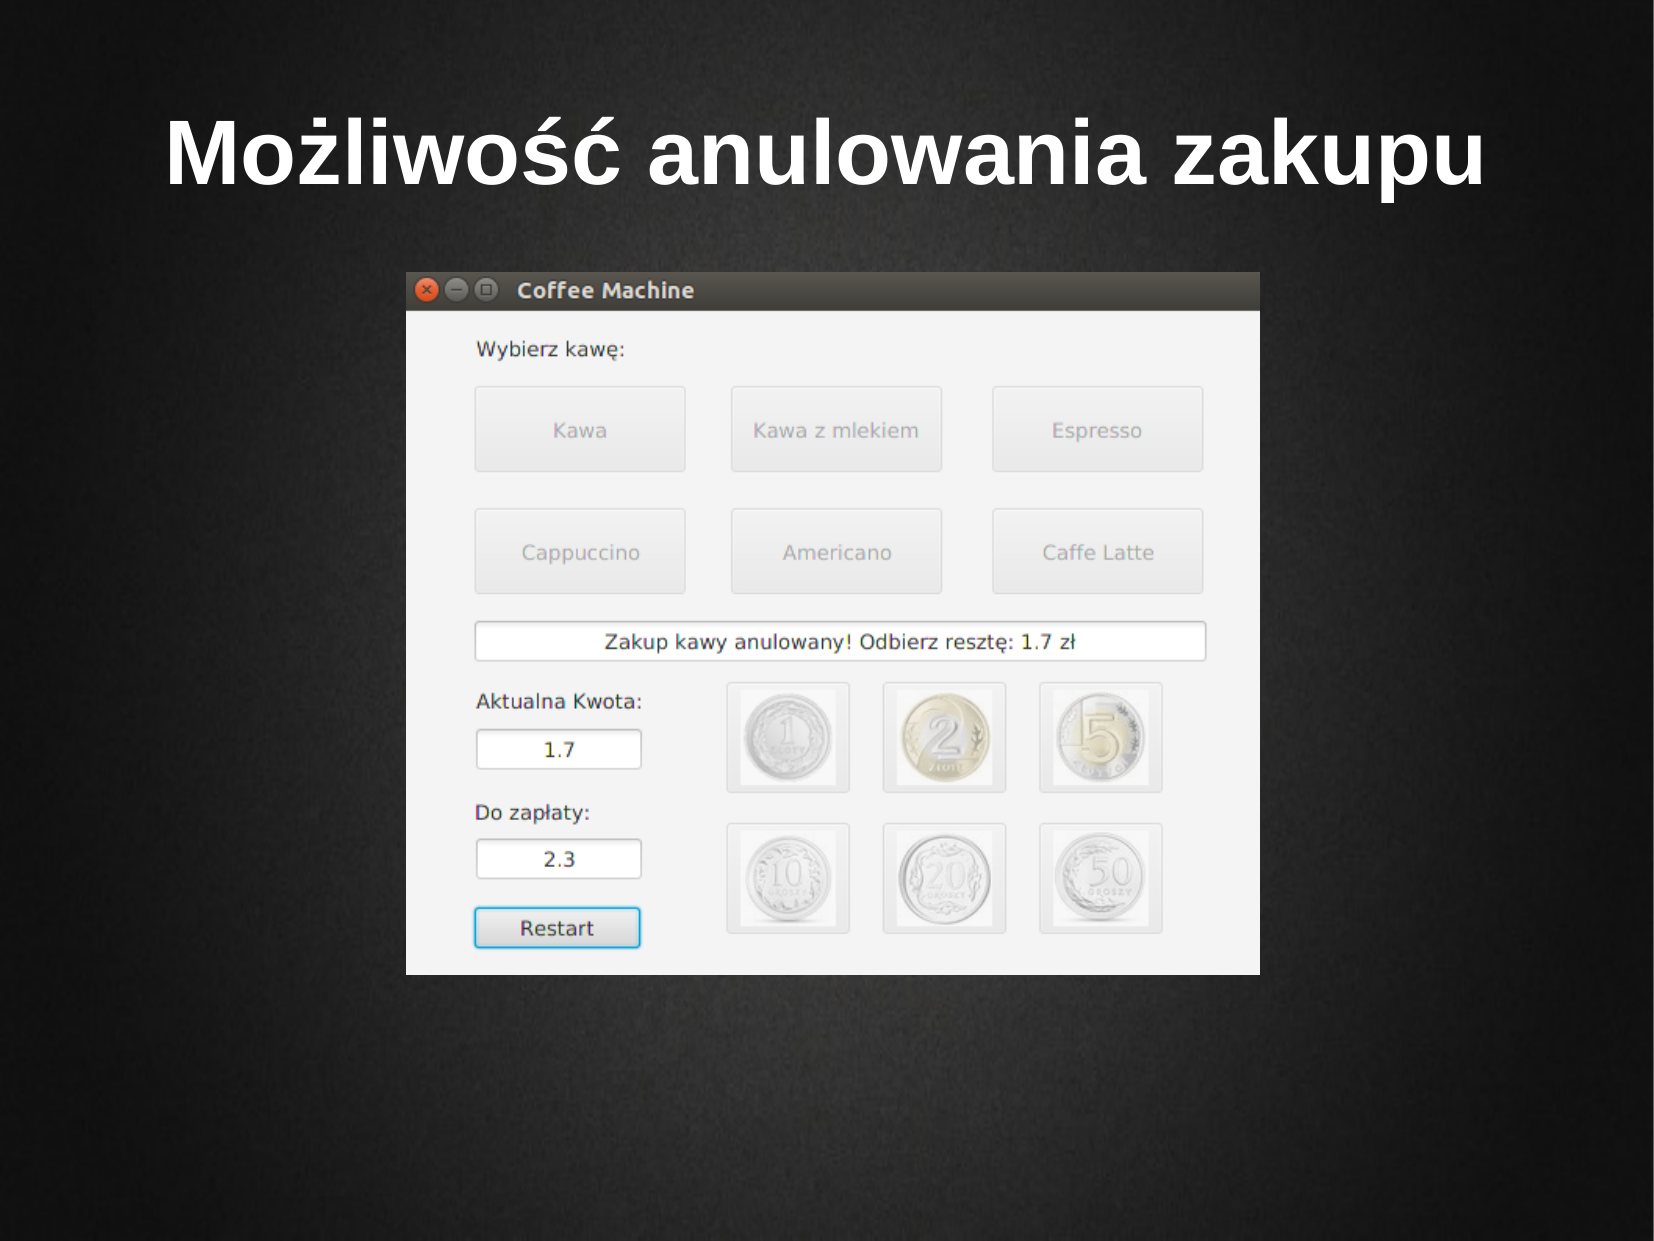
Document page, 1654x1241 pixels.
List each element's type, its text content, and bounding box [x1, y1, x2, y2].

picture [0, 0, 1654, 1241]
title Możliwość anulowania zakupu [82, 49, 1571, 257]
